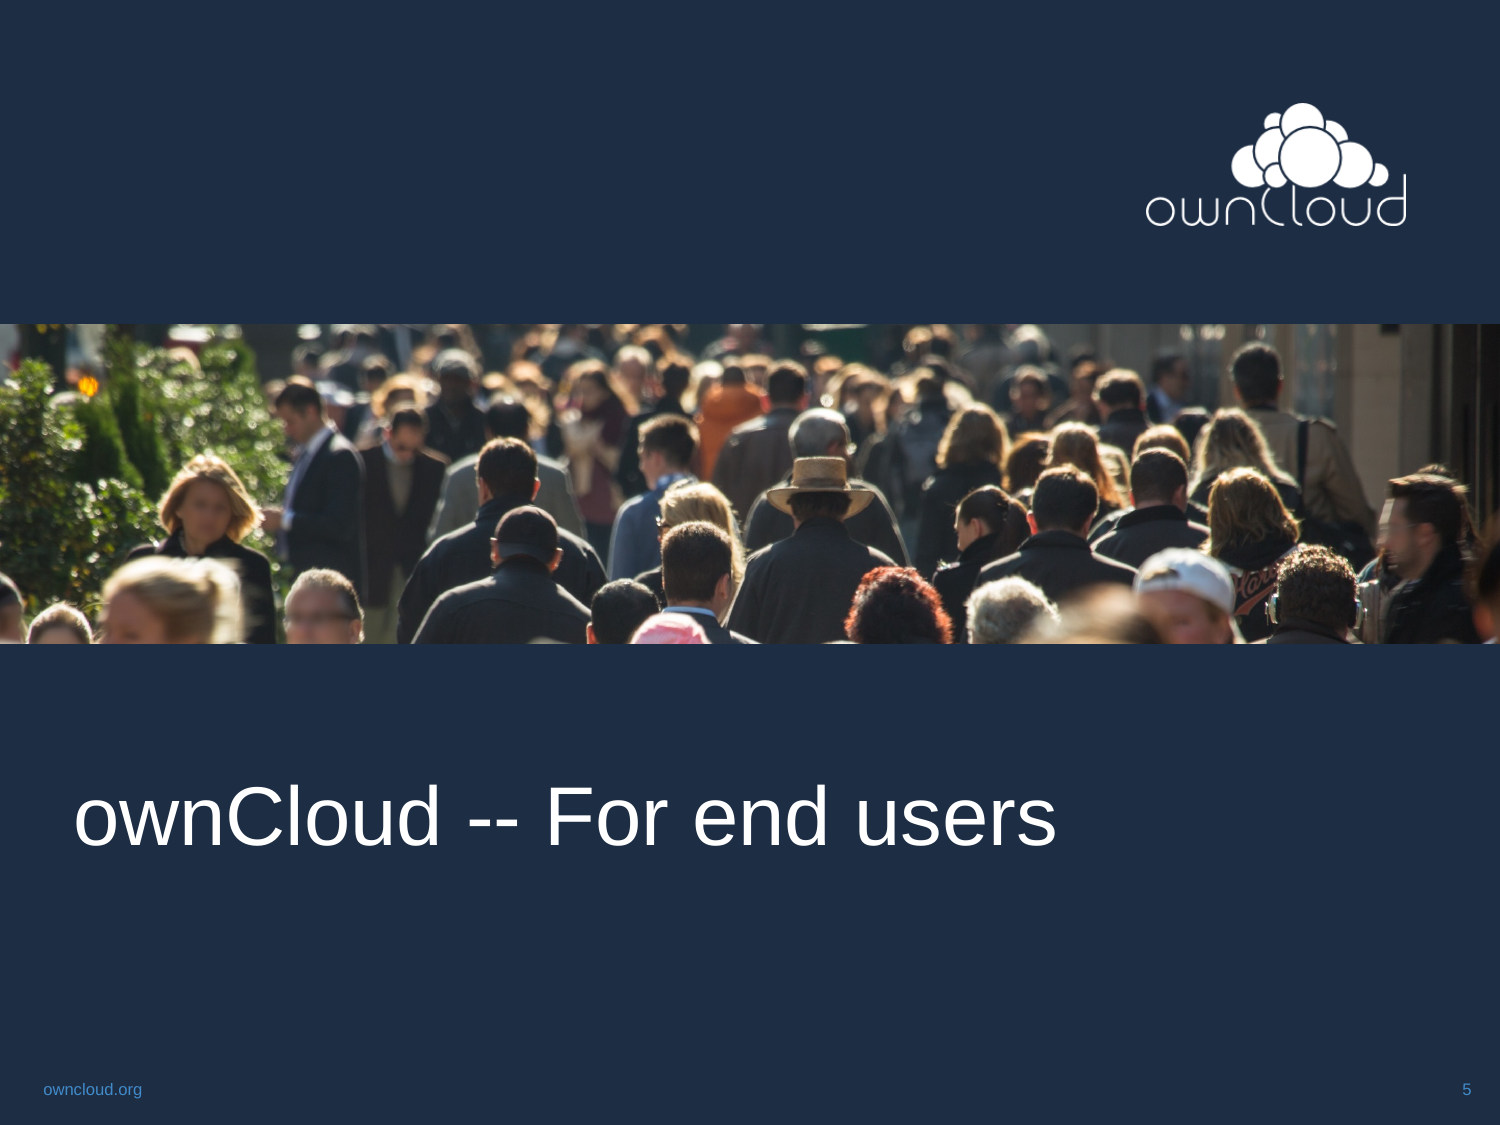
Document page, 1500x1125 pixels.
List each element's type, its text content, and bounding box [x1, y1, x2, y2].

picture [0, 324, 1500, 644]
picture [1146, 103, 1406, 226]
title ownCloud -- For end users [58, 754, 1427, 942]
